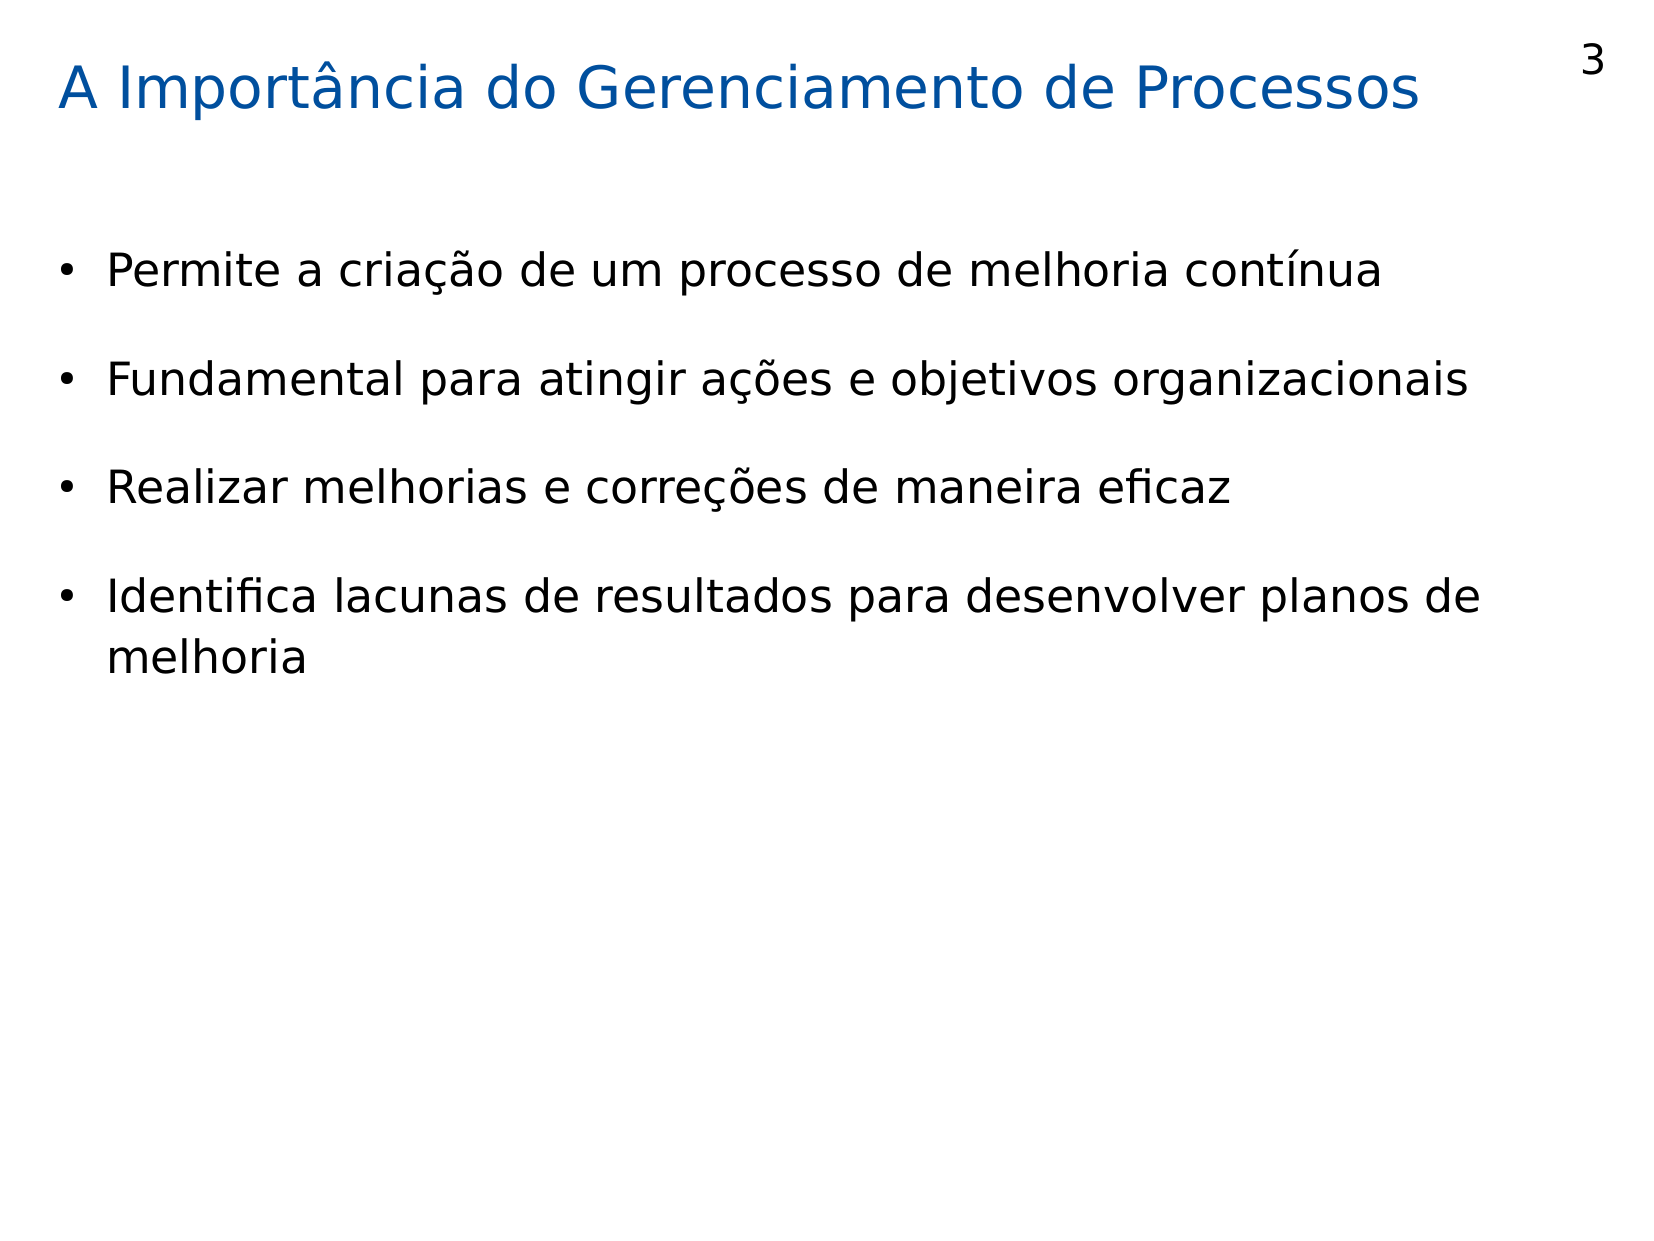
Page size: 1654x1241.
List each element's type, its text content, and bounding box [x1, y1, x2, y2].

list Permite a criação de um processo de melhoria contínua Fundamental para atingir ações e objetivos organizacionais Realizar melhorias e correções de maneira eficaz Identifica lacunas de resultados para desenvolver planos de melhoria [59, 236, 1595, 1211]
title A Importância do Gerenciamento de Processos [59, 10, 1506, 167]
